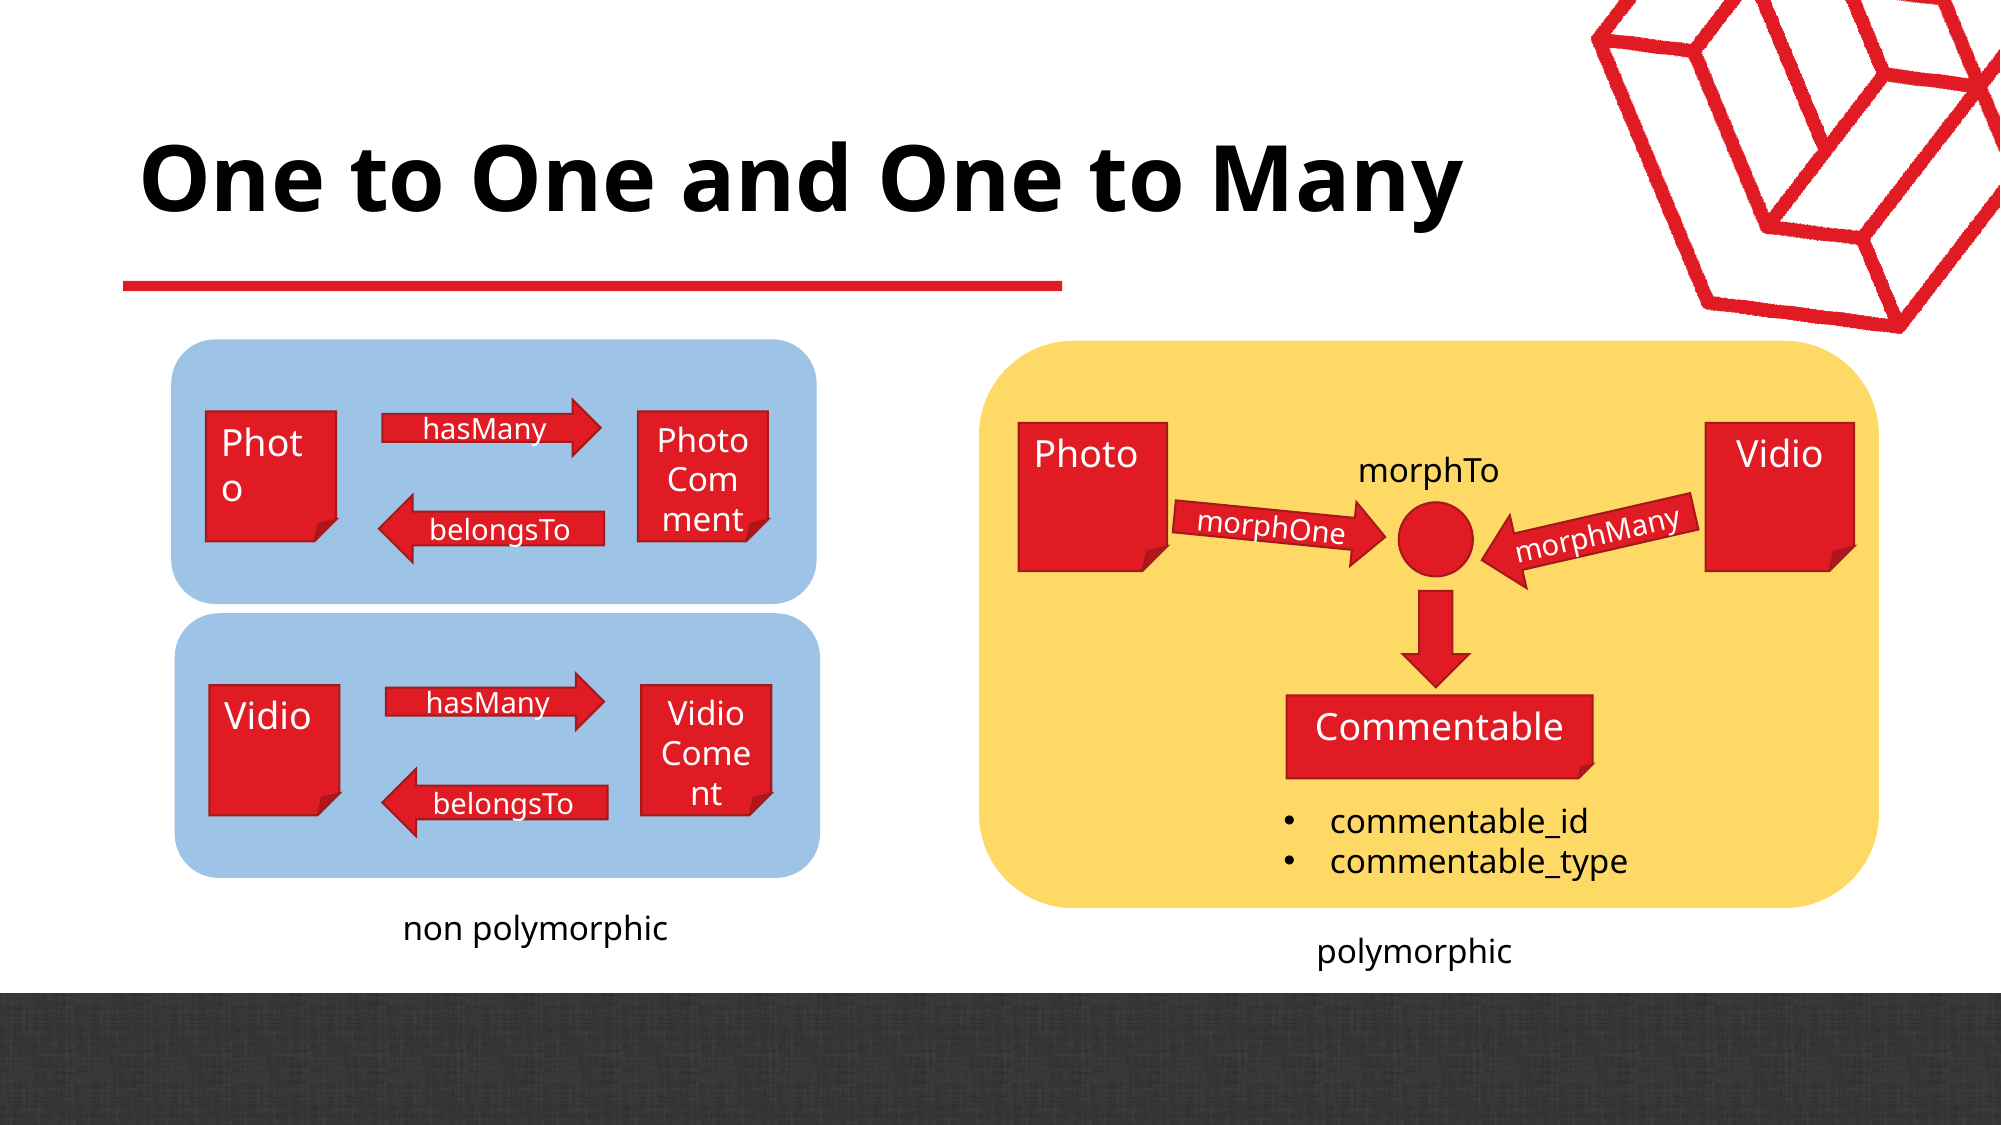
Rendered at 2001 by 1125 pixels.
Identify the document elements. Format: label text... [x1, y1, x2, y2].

text_box Photo [1018, 422, 1168, 572]
text_box PhotoComment [637, 411, 768, 542]
text_box [174, 613, 821, 878]
text_box belongsTo [378, 494, 605, 563]
text_box commentable_id commentable_type [1268, 792, 1644, 888]
text_box hasMany [385, 673, 605, 730]
text_box Vidio Coment [641, 685, 772, 816]
text_box [123, 280, 1063, 292]
text_box morphTo [1342, 442, 1537, 498]
text_box hasMany [382, 399, 601, 456]
text_box Vidio [1705, 422, 1854, 572]
text_box morphOne [1172, 500, 1386, 566]
text_box Vidio [209, 685, 340, 816]
text_box [978, 340, 1879, 909]
picture [1567, 0, 2000, 358]
text_box morphMany [1481, 493, 1699, 589]
text_box One to One and One to Many [123, 112, 1565, 238]
text_box [0, 993, 2000, 1125]
text_box [171, 339, 817, 605]
text_box Commentable [1286, 695, 1593, 779]
text_box polymorphic [1301, 922, 1528, 978]
text_box Photo [205, 411, 337, 542]
text_box belongsTo [382, 768, 608, 837]
text_box non polymorphic [387, 900, 684, 955]
